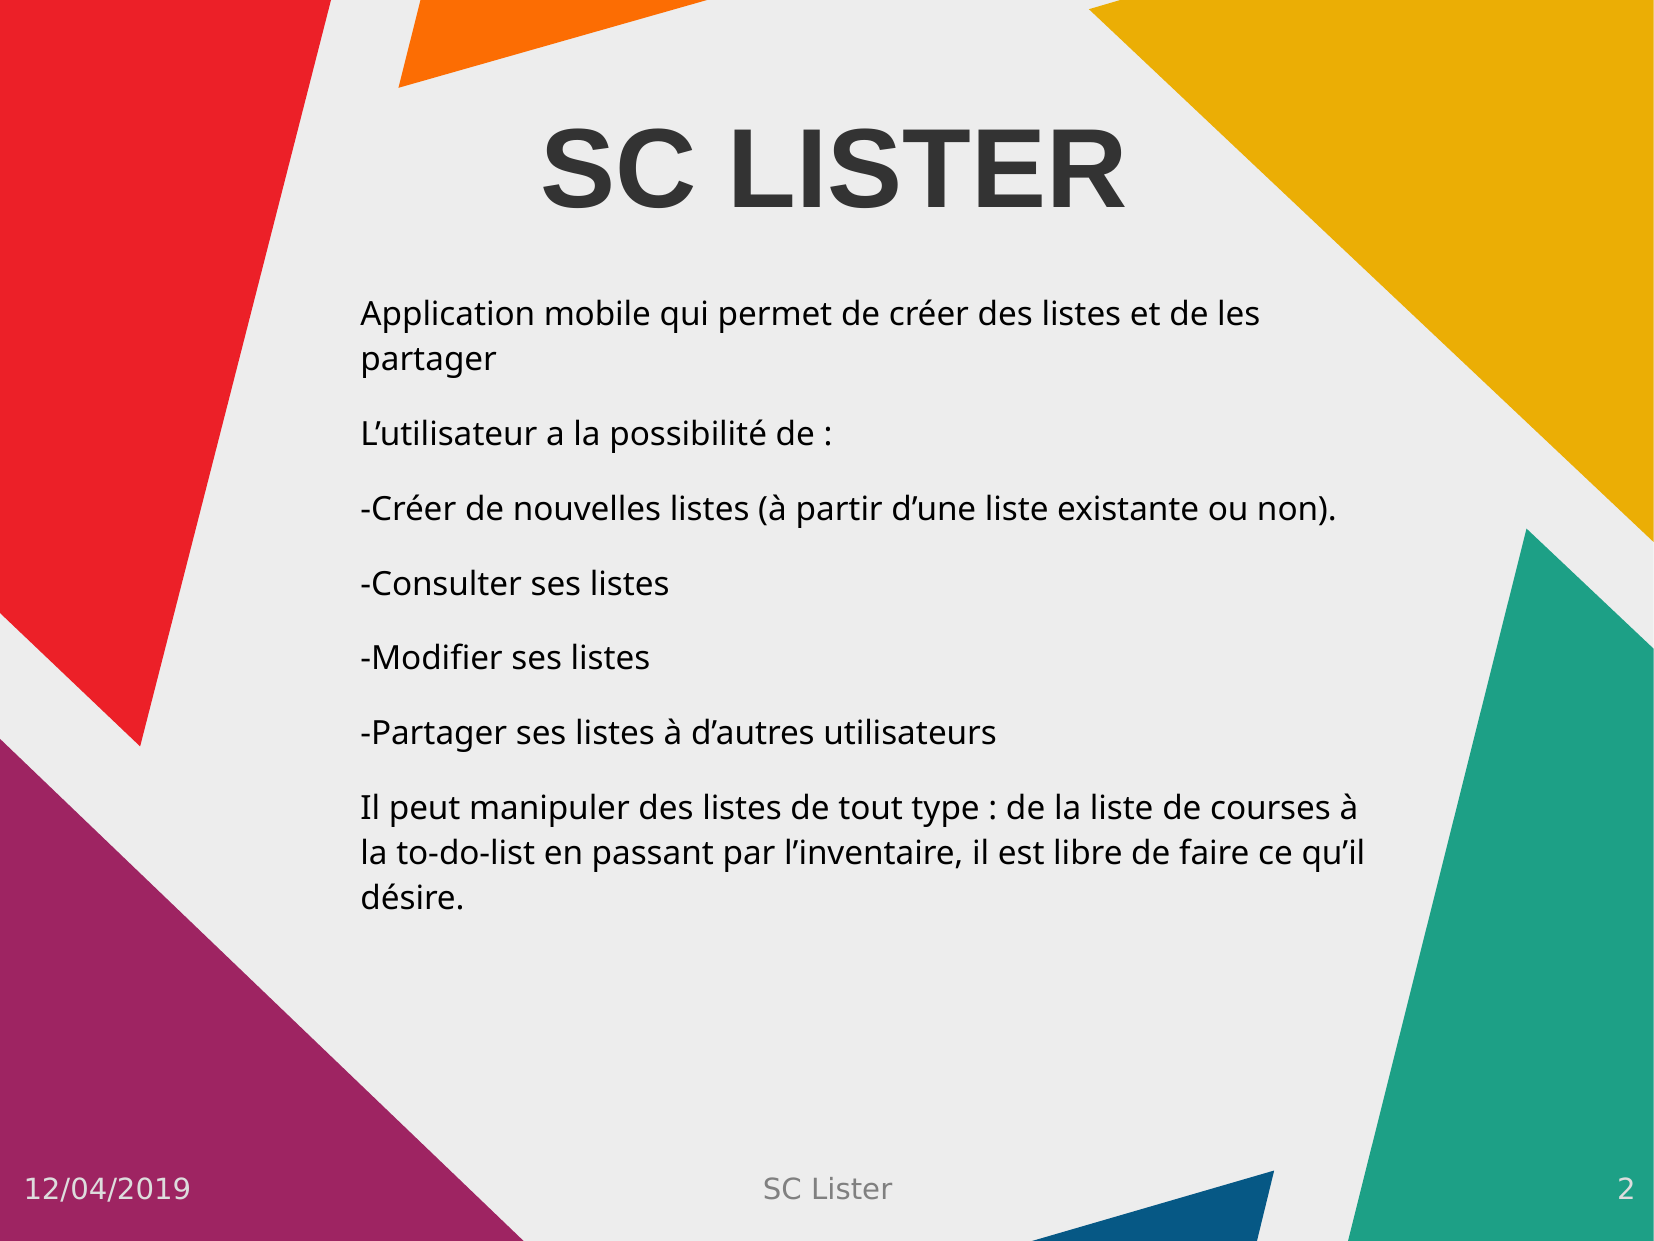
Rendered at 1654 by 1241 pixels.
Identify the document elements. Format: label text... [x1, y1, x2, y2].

title SC LISTER [475, 64, 1193, 272]
list Application mobile qui permet de créer des listes et de les partager L’utilisateur a la possibilité de : -Créer de nouvelles listes (à partir d’une liste existante ou non). -Consulter ses listes -Modifier ses listes -Partager ses listes à d’autres utilisateurs Il peut manipuler des listes de tout type : de la liste de courses à la to-do-list en passant par l’inventaire, il est libre de faire ce qu’il désire. [289, 290, 1372, 1090]
